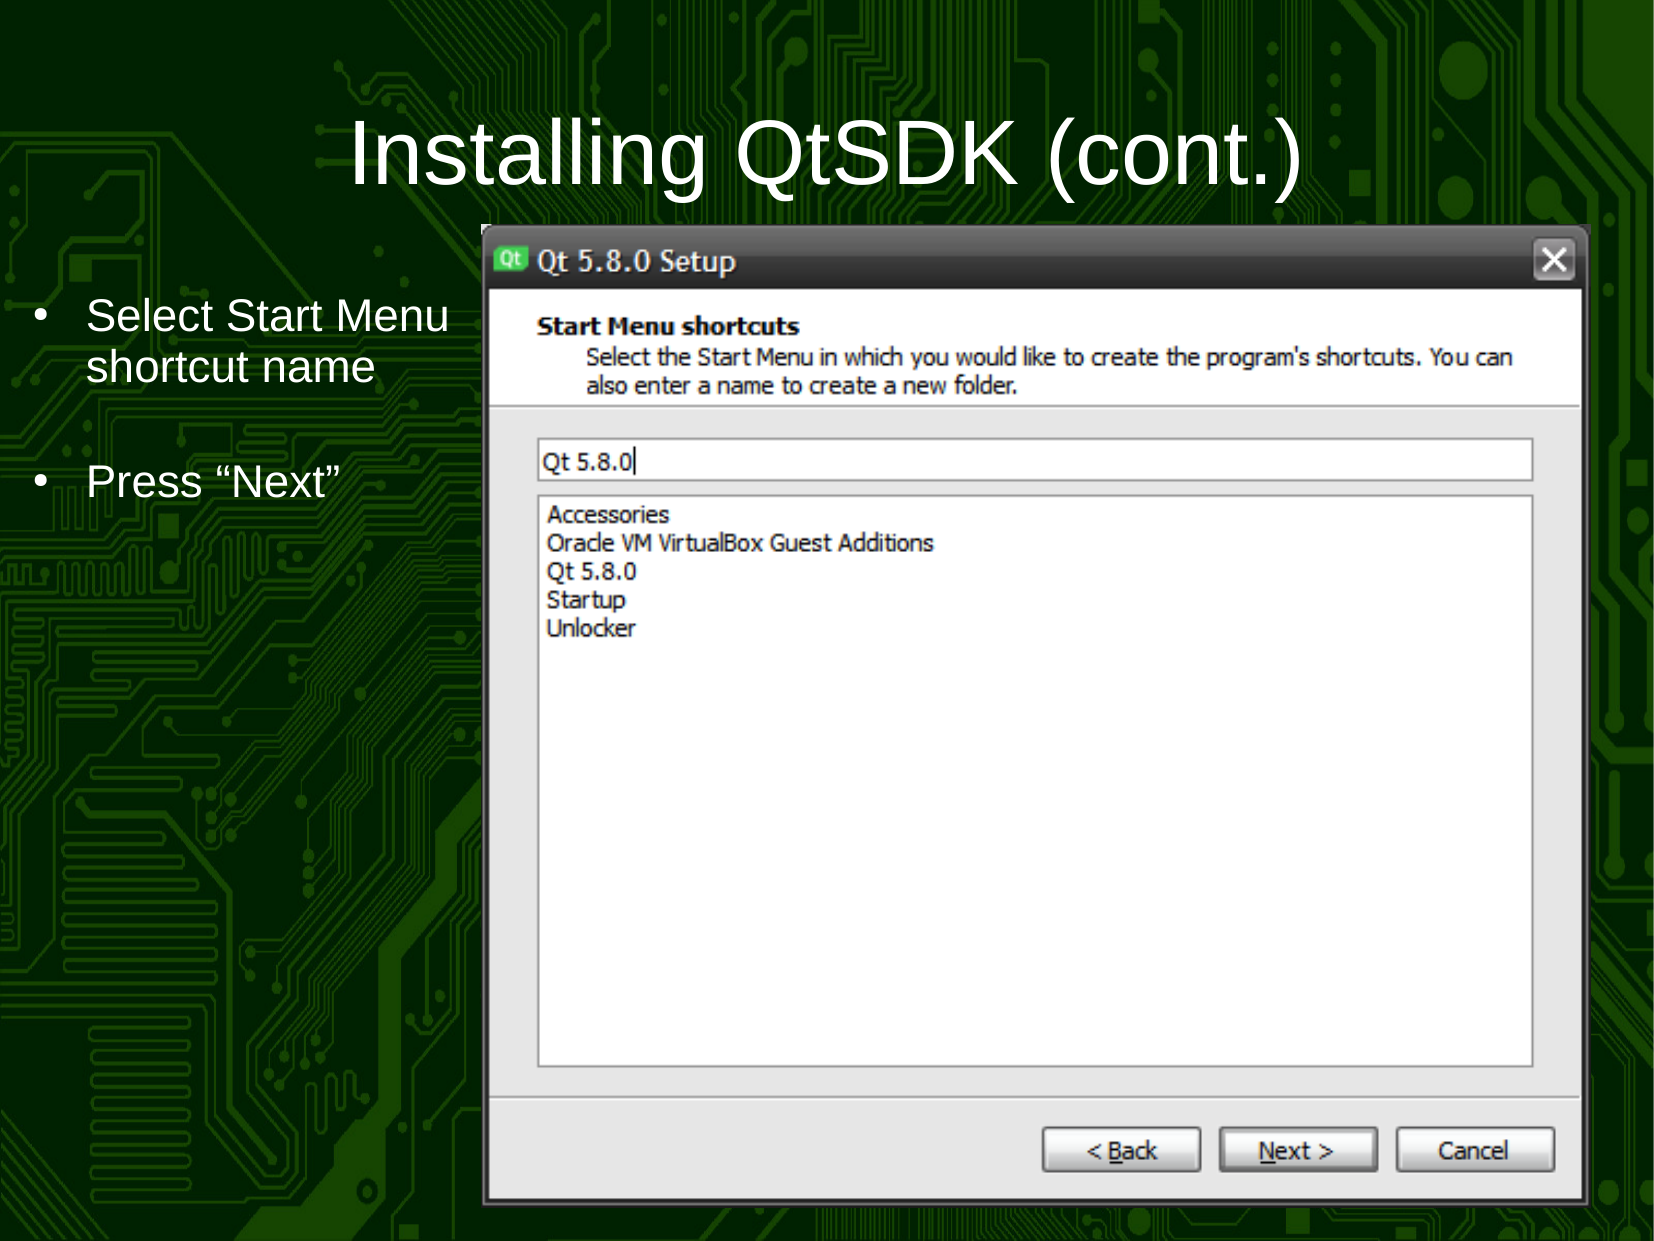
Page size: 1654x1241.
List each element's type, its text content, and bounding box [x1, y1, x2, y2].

title Installing QtSDK (cont.) [82, 49, 1571, 257]
list Select Start Menu shortcut name Press “Next” [15, 290, 481, 556]
picture [0, 0, 1654, 1241]
